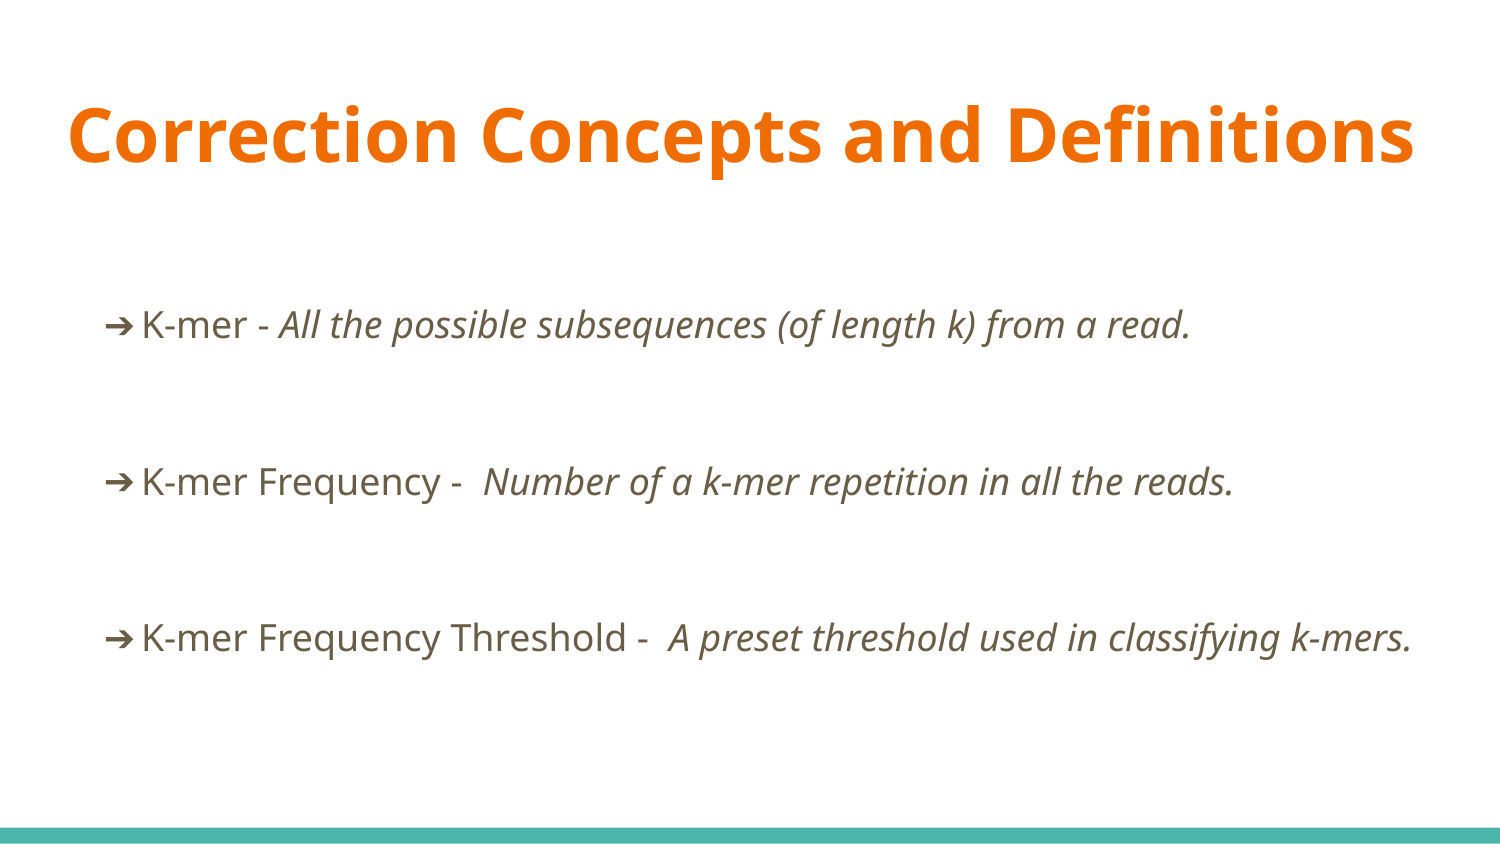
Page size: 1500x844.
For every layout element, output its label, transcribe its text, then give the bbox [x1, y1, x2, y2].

title Correction Concepts and Definitions [51, 72, 1449, 189]
list K-mer - All the possible subsequences (of length k) from a read. K-mer Frequency - Number of a k-mer repetition in all the reads. K-mer Frequency Threshold - A preset threshold used in classifying k-mers. [51, 207, 1449, 750]
